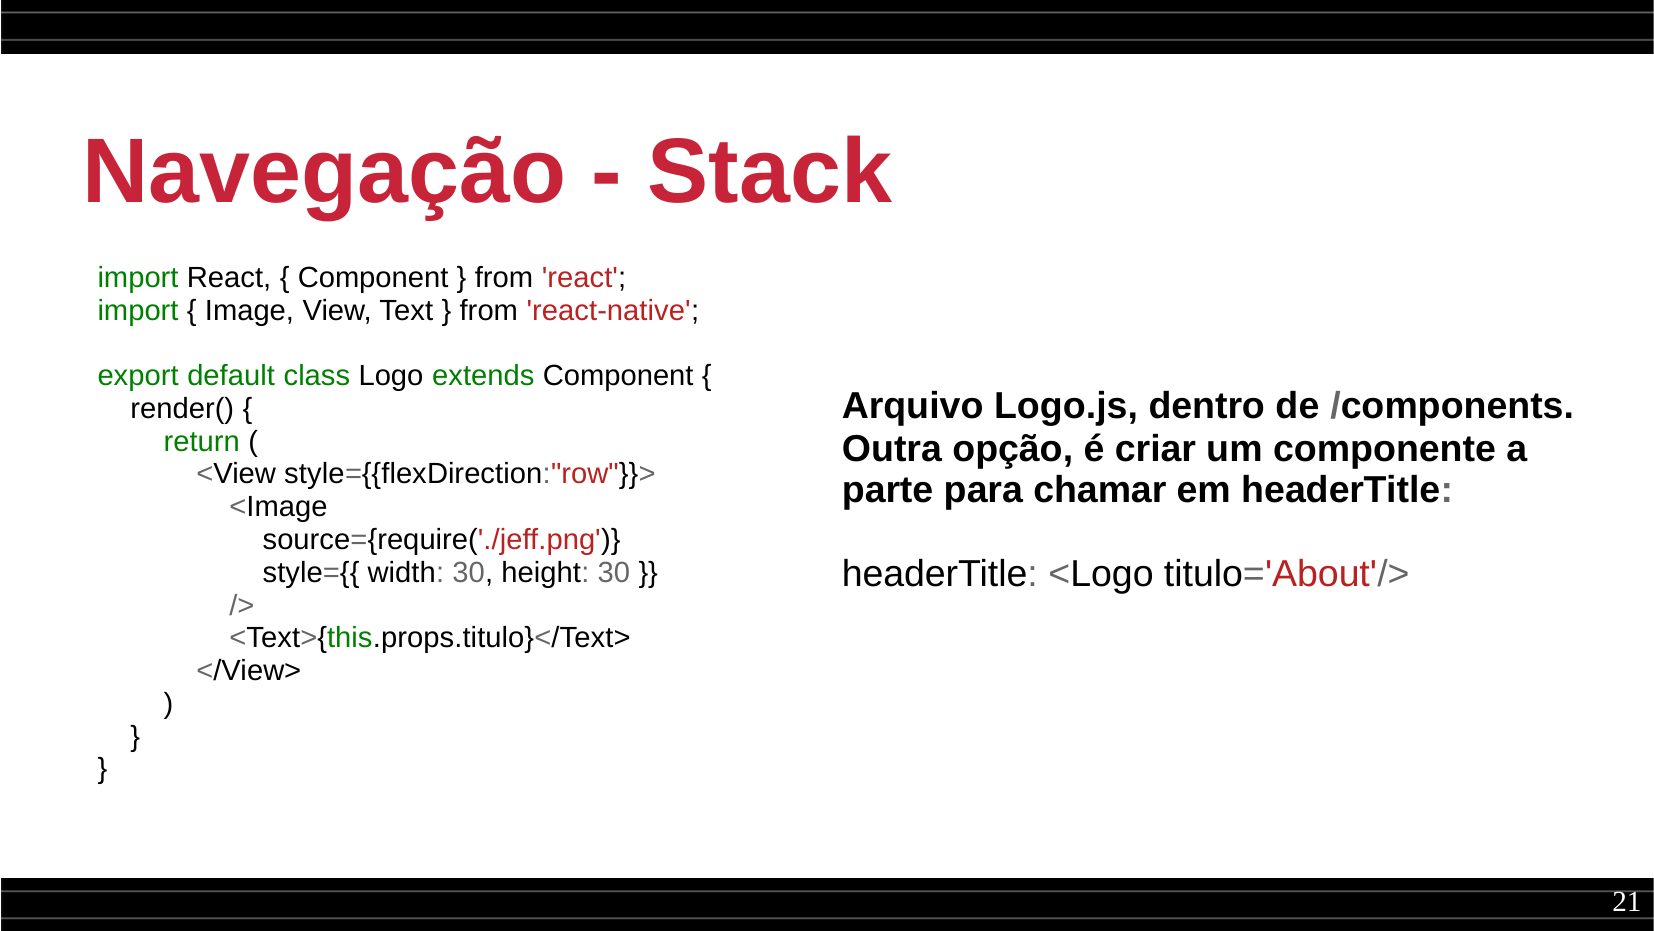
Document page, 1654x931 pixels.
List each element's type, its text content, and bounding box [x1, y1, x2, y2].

picture [1, 0, 1654, 54]
text_box import React, { Component } from 'react'; import { Image, View, Text } from 'react-native'; export default class Logo extends Component { render() { return ( <View style={{flexDirection:"row"}}> <Image source={require('./jeff.png')} style={{ width: 30, height: 30 }} /> <Text>{this.props.titulo}</Text> </View> ) } } [82, 253, 1450, 793]
text_box Arquivo Logo.js, dentro de /components. Outra opção, é criar um componente a parte para chamar em headerTitle: headerTitle: <Logo titulo='About'/> [827, 377, 1590, 645]
title Navegação - Stack [82, 92, 1571, 249]
picture [1, 878, 1654, 931]
